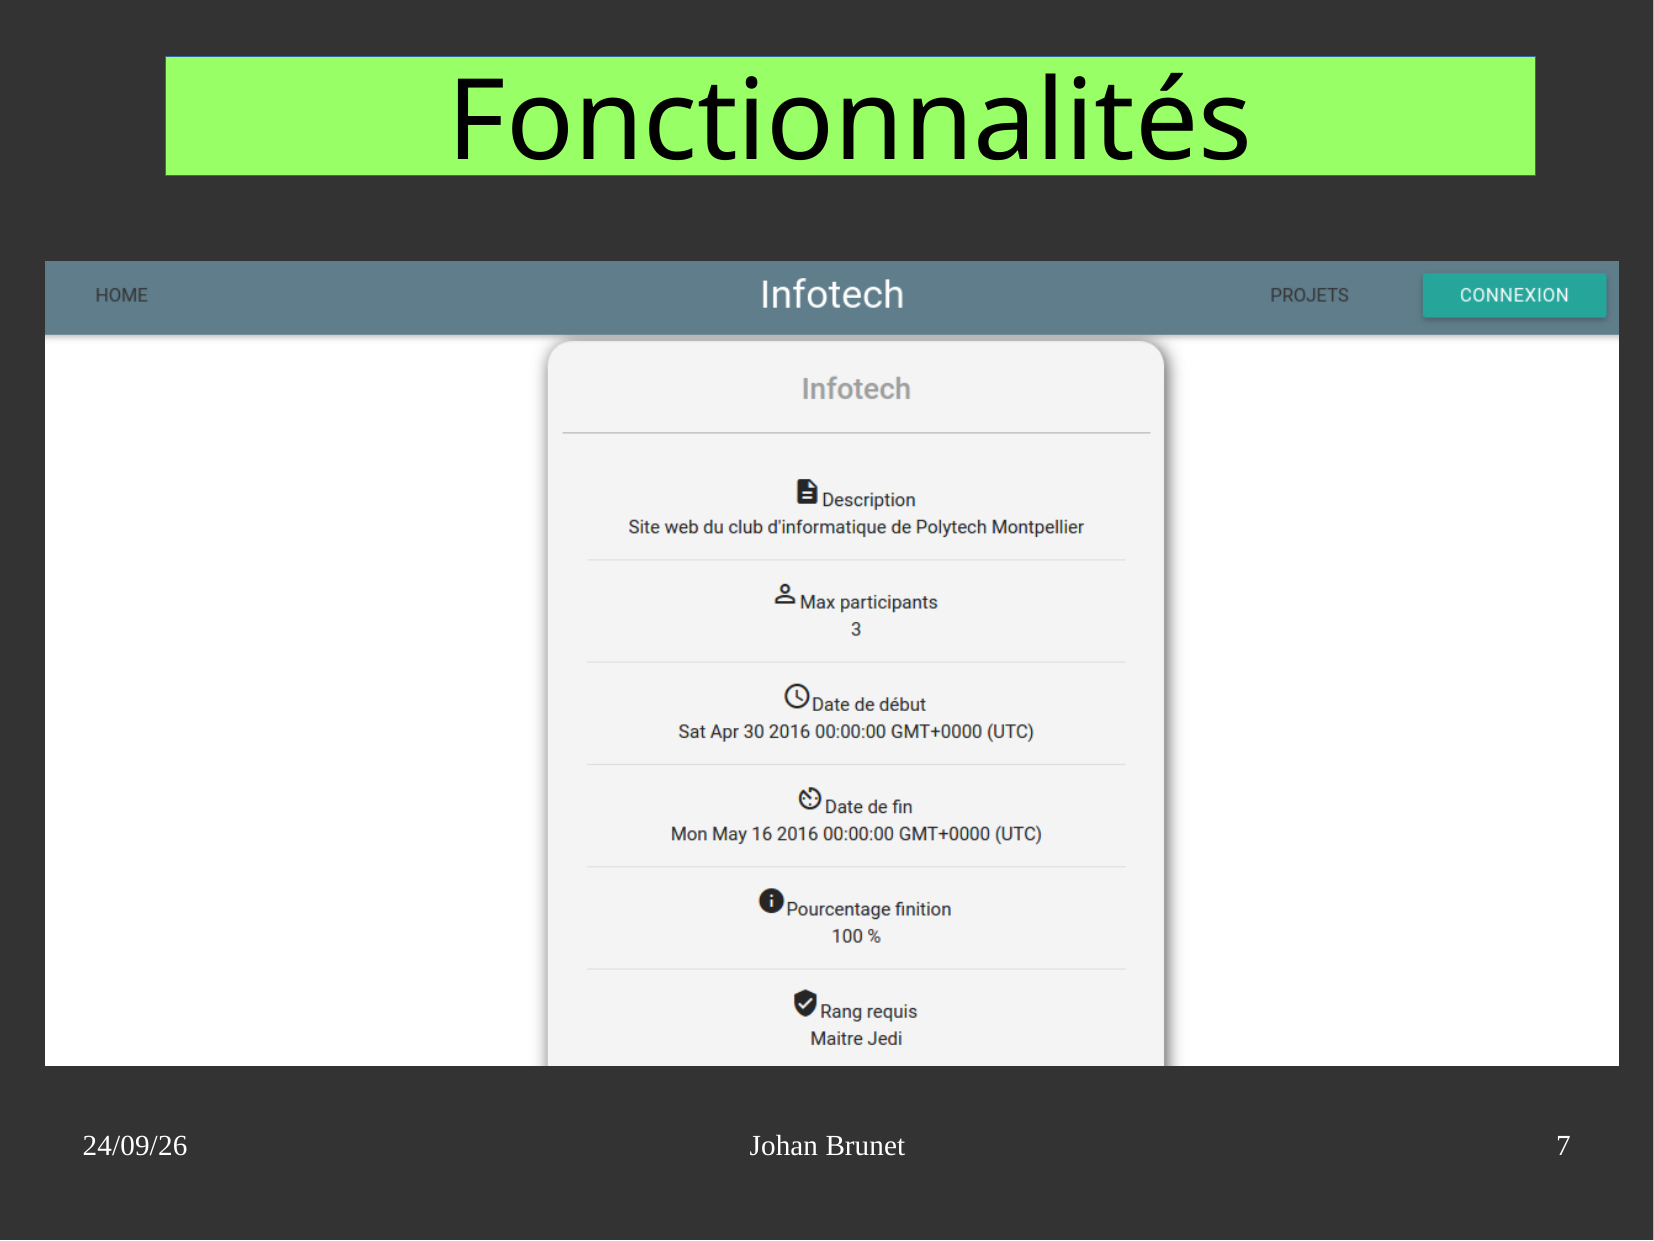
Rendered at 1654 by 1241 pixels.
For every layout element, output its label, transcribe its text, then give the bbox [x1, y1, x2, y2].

picture [45, 261, 1619, 1066]
text_box Fonctionnalités [165, 56, 1536, 176]
